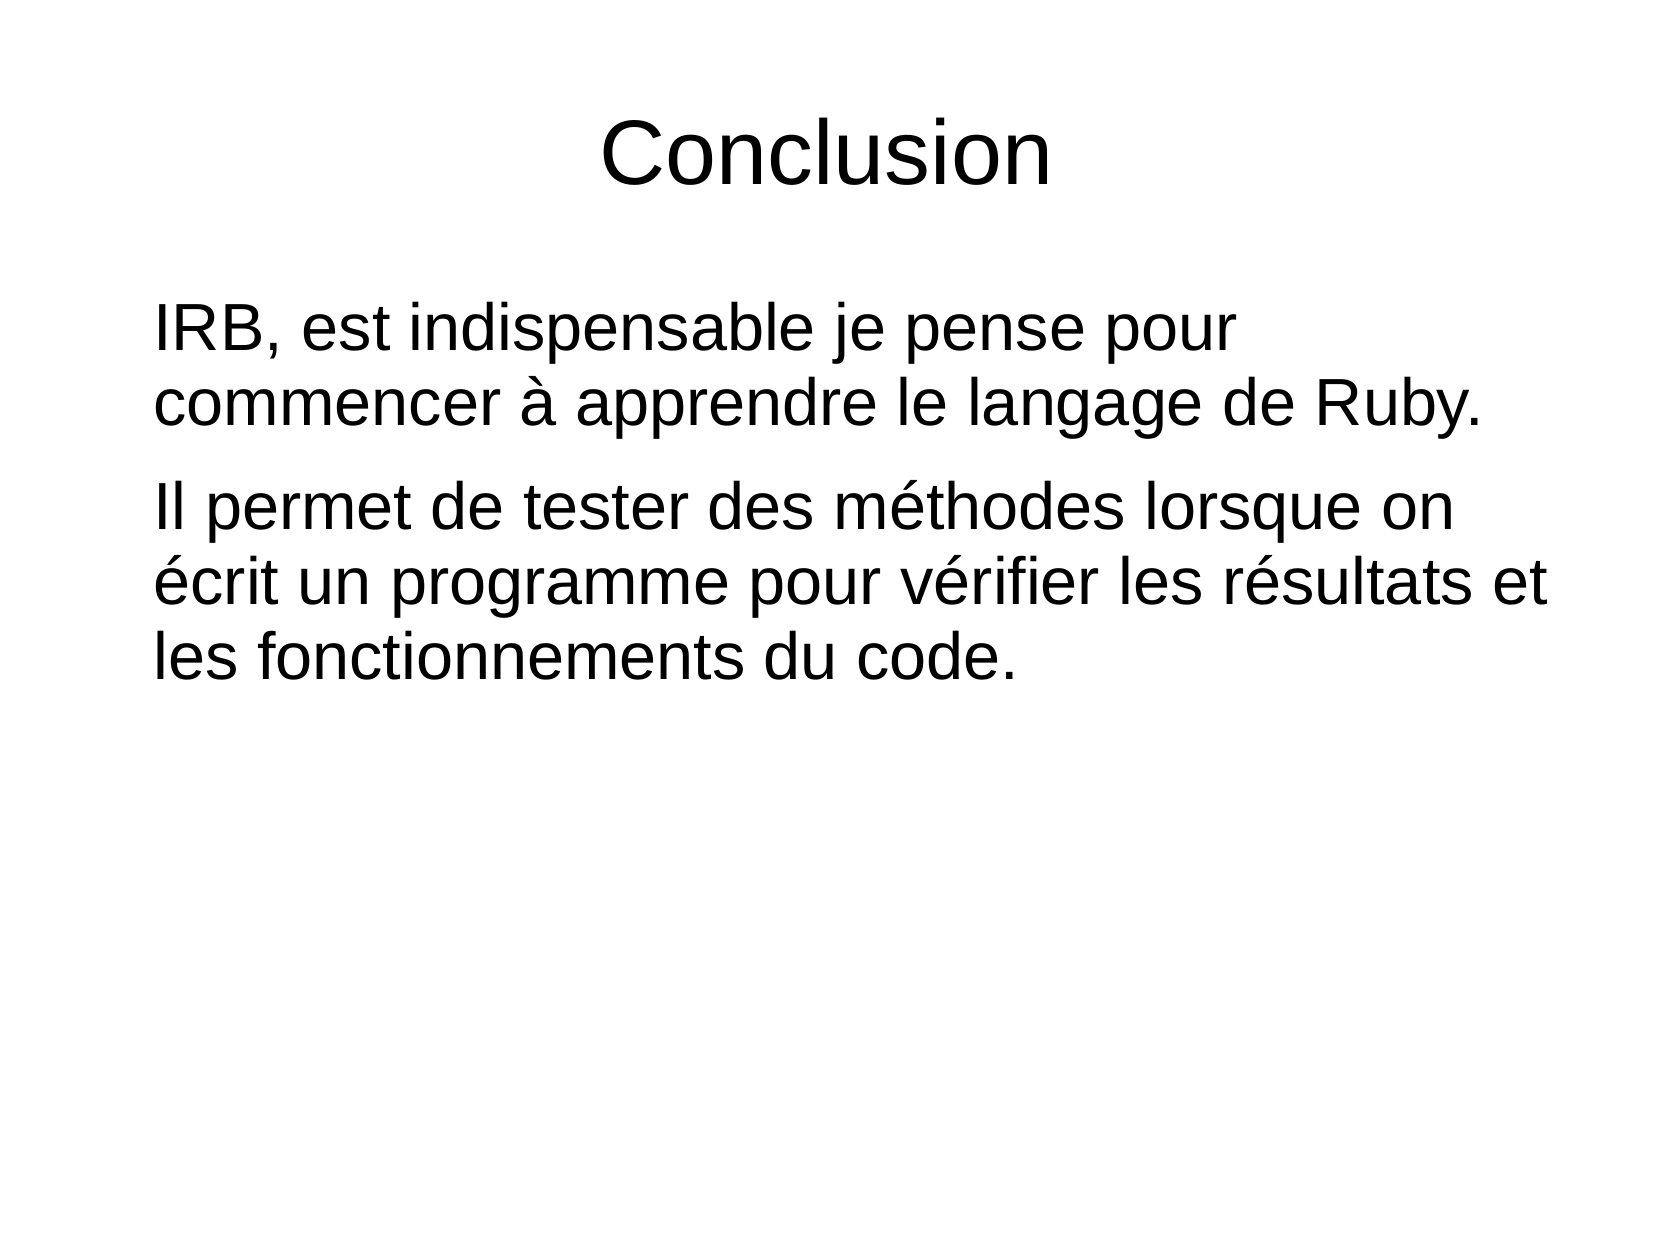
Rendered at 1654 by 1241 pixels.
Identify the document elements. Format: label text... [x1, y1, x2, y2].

list IRB, est indispensable je pense pour commencer à apprendre le langage de Ruby. Il permet de tester des méthodes lorsque on écrit un programme pour vérifier les résultats et les fonctionnements du code. [82, 290, 1571, 1010]
title Conclusion [82, 49, 1571, 257]
